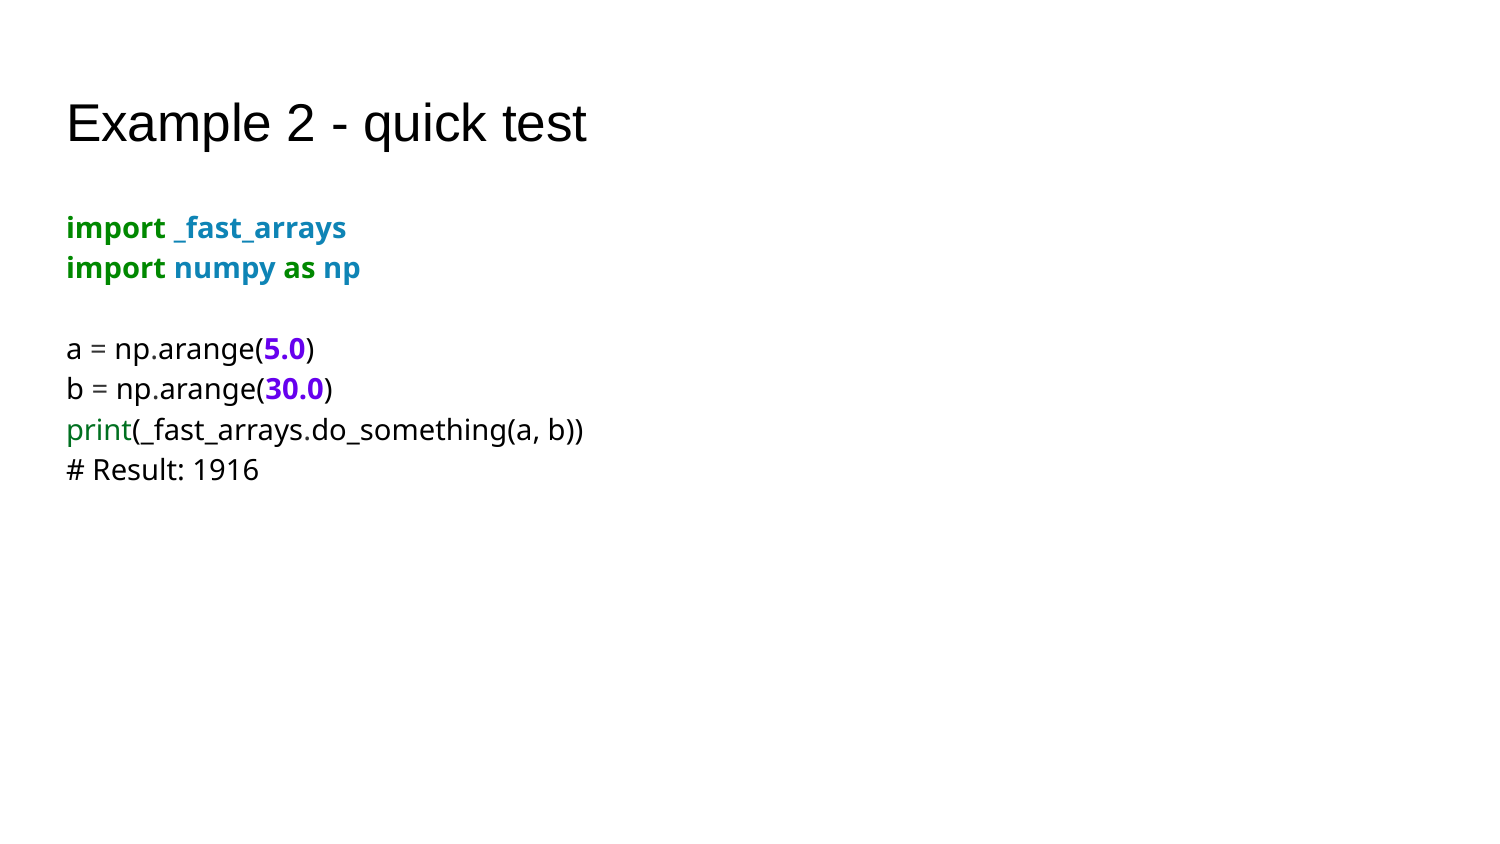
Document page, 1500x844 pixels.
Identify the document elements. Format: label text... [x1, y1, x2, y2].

title Example 2 - quick test [51, 72, 1449, 167]
list import _fast_arrays import numpy as np a = np.arange(5.0) b = np.arange(30.0) print(_fast_arrays.do_something(a, b)) # Result: 1916 [51, 189, 1449, 750]
